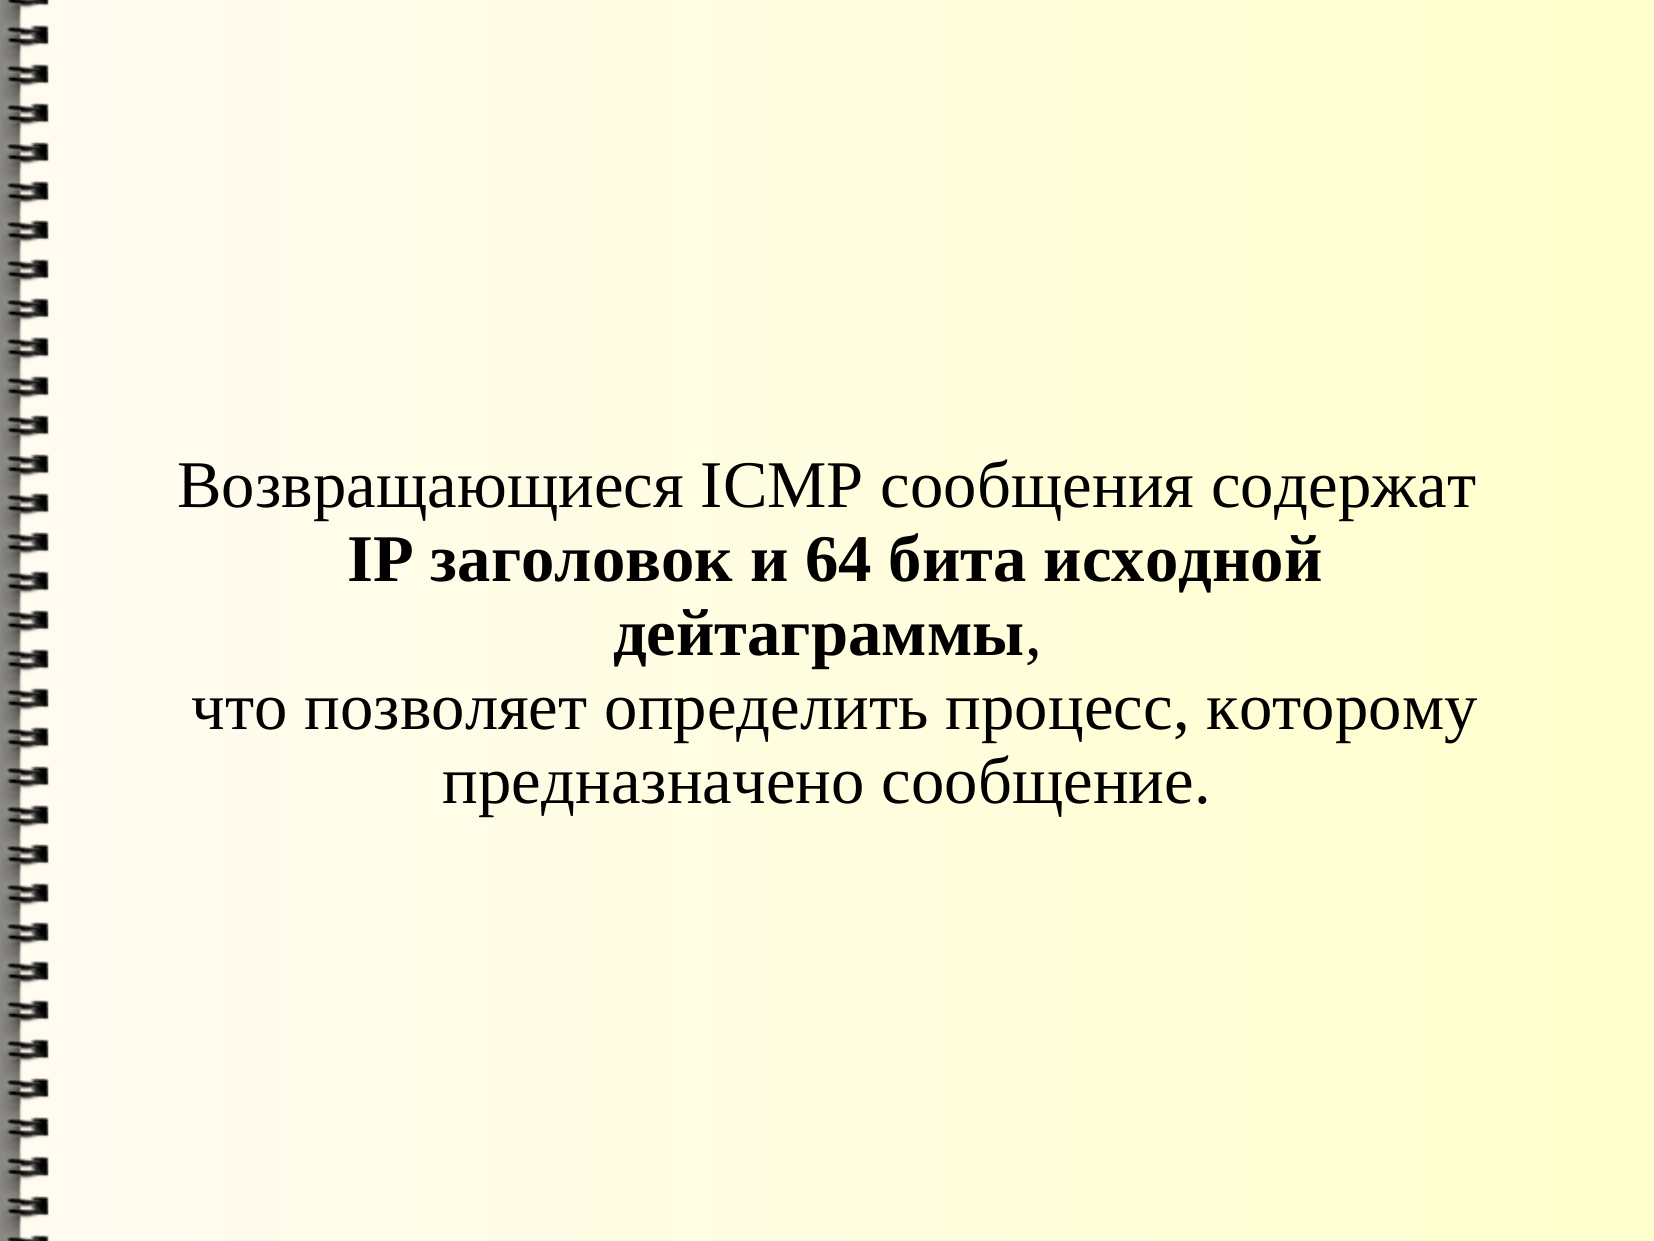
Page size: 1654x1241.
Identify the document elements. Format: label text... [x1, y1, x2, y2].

subtitle Возвращающиеся ICMP сообщения содержат IP заголовок и 64 бита исходной дейтаграммы, что позволяет определить процесс, которому предназначено сообщение. [121, 110, 1534, 1156]
picture [0, 0, 1654, 1241]
